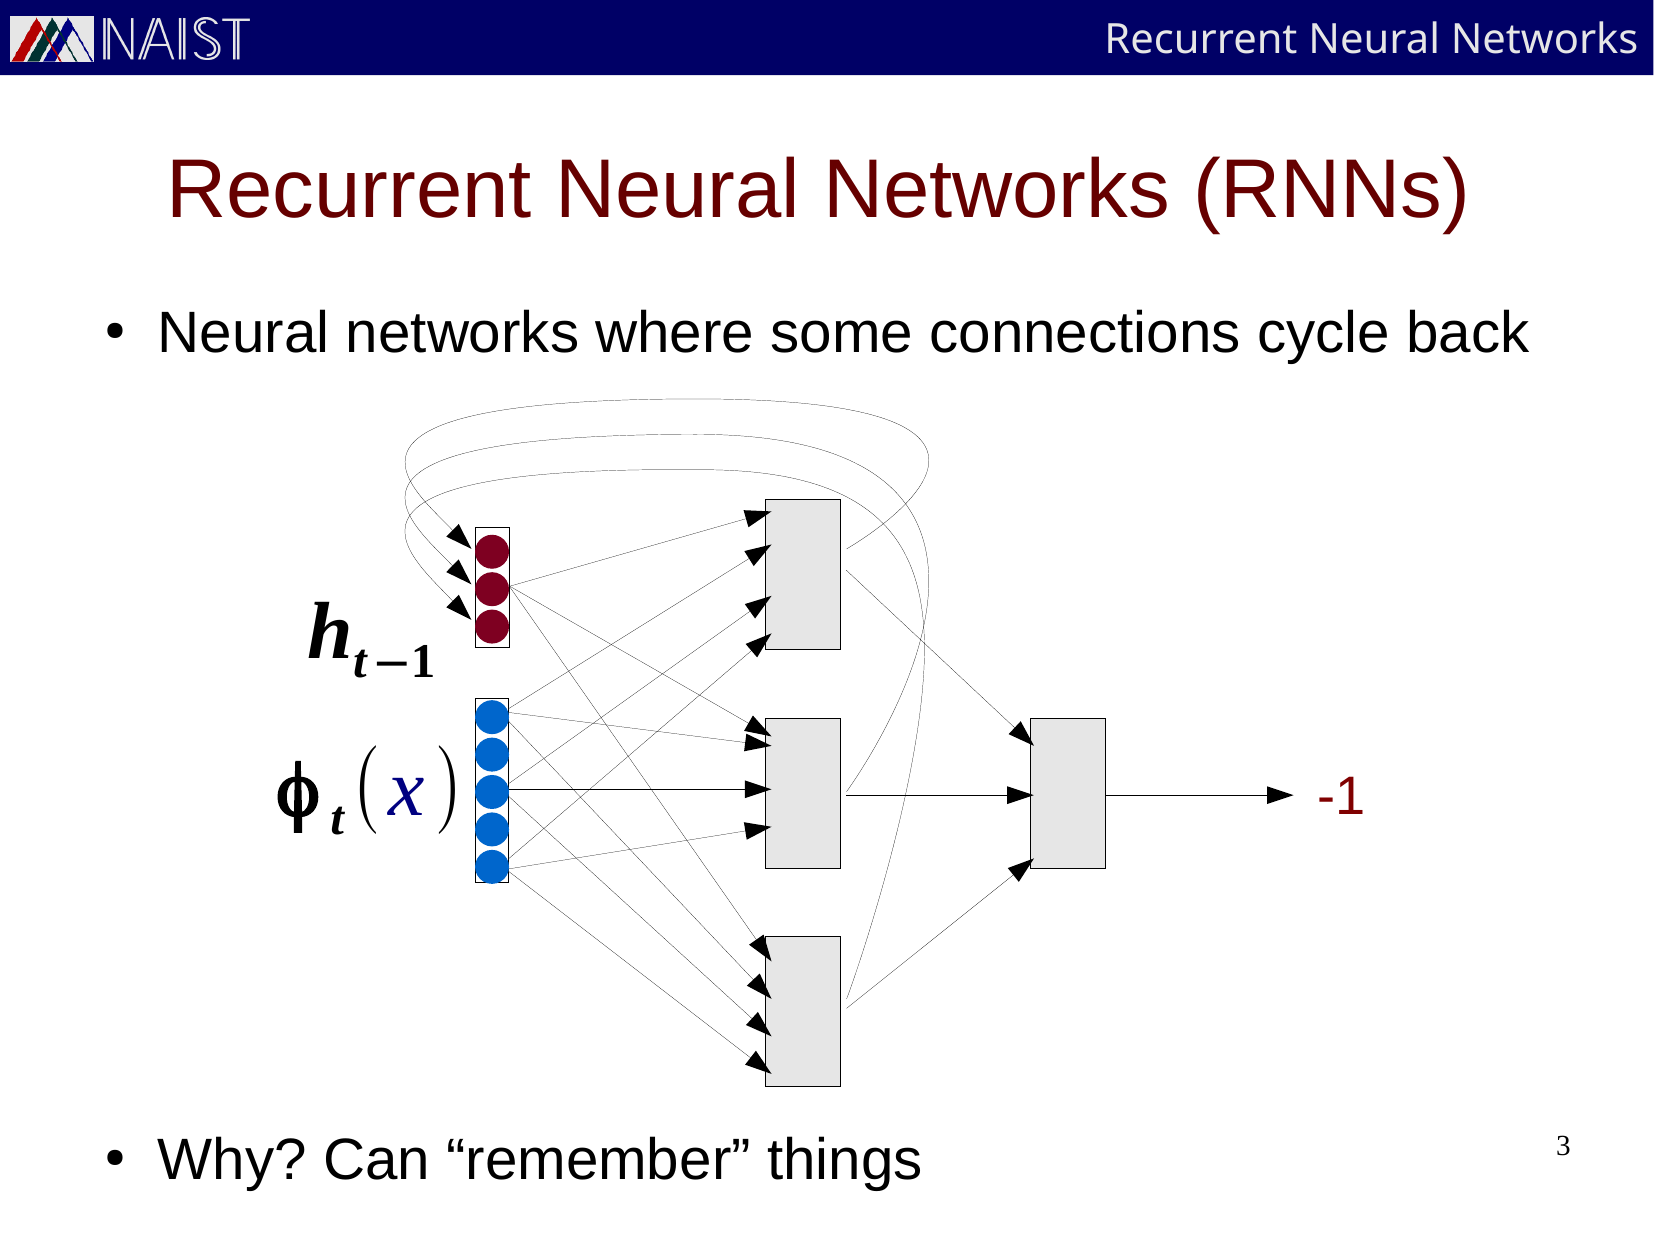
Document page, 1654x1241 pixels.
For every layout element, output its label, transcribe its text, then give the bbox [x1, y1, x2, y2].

chart [257, 743, 475, 846]
chart [284, 586, 456, 688]
text_box [475, 534, 510, 569]
chart [476, 800, 480, 821]
text_box [765, 718, 841, 869]
text_box [475, 774, 510, 809]
text_box -1 [1302, 757, 1381, 834]
text_box [1030, 718, 1106, 869]
text_box [475, 849, 510, 884]
list Neural networks where some connections cycle back [86, 300, 1576, 366]
chart [476, 763, 480, 784]
text_box [475, 572, 510, 607]
picture [10, 16, 94, 62]
text_box [475, 700, 510, 735]
picture [102, 17, 251, 60]
text_box [475, 812, 510, 847]
list Why? Can “remember” things [86, 1126, 1576, 1192]
text_box [765, 936, 841, 1087]
text_box [765, 499, 841, 650]
title Recurrent Neural Networks (RNNs) [75, 92, 1564, 285]
text_box [475, 609, 510, 644]
text_box [475, 737, 510, 772]
